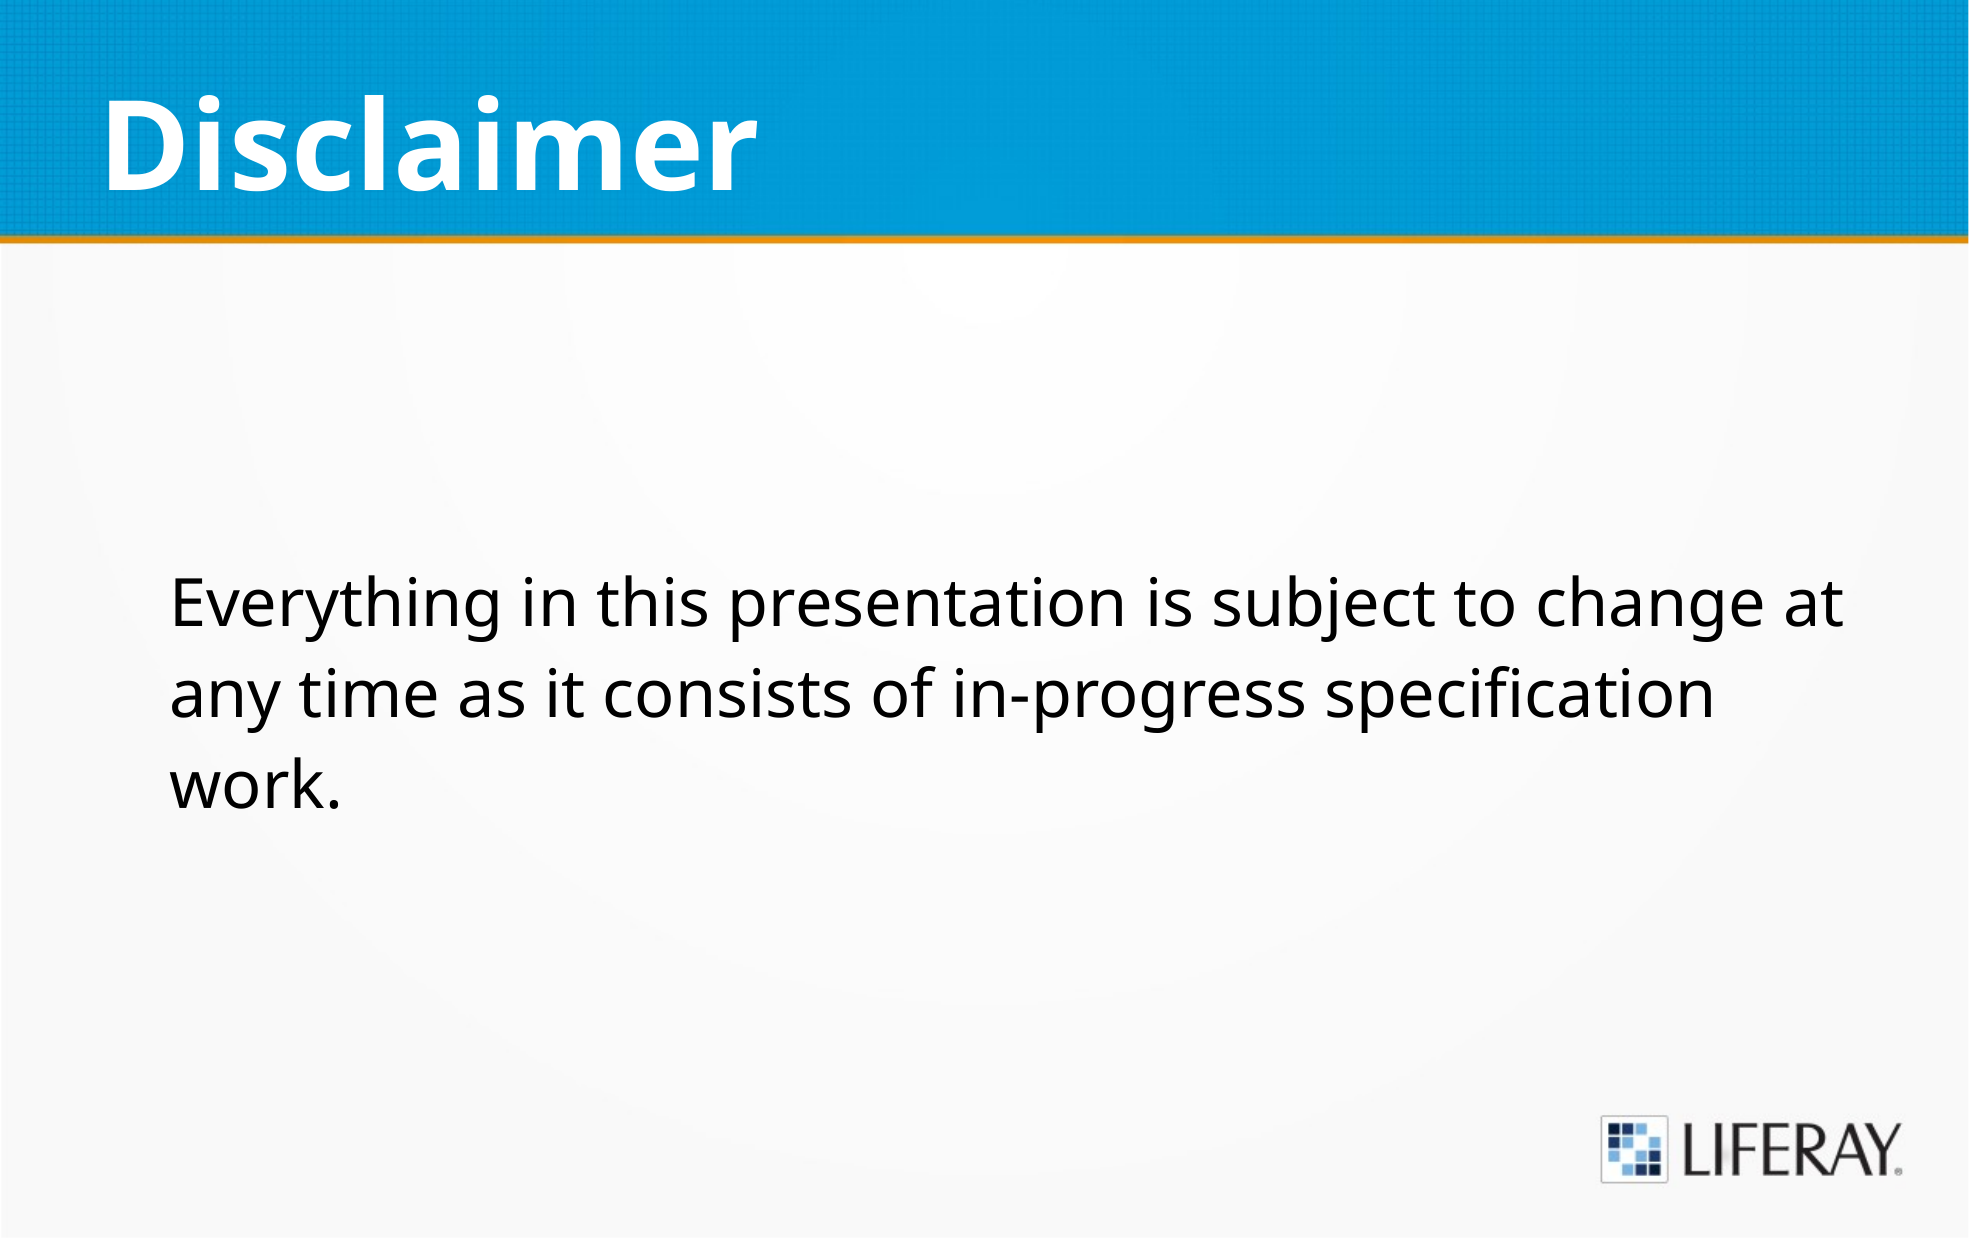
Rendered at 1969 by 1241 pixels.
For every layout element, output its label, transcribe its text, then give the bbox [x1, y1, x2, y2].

title Disclaimer [98, 19, 1870, 227]
list Everything in this presentation is subject to change at any time as it consists of in-progress specification work. [98, 315, 1861, 1081]
picture [0, 233, 1969, 1241]
